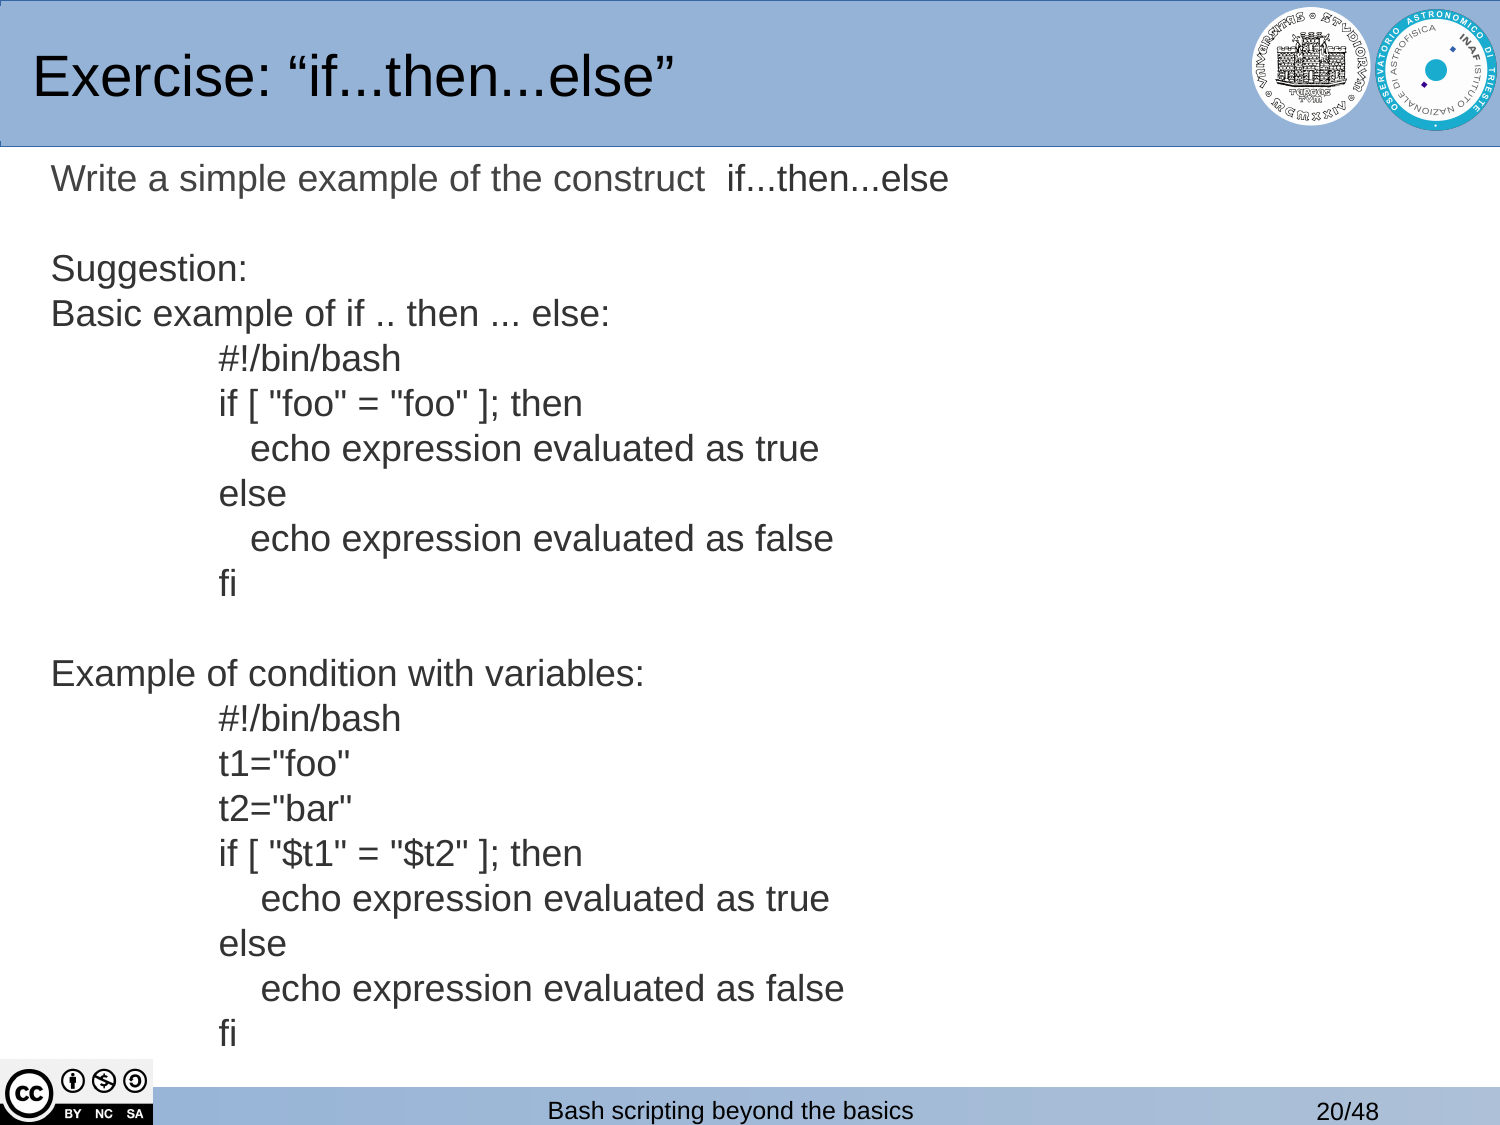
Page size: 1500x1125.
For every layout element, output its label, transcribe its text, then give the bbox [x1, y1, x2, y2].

picture [1252, 0, 1500, 146]
text_box Exercise: “if...then...else” [0, 5, 1232, 141]
picture [0, 1059, 153, 1125]
list Write a simple example of the construct if...then...else Suggestion: Basic example of if .. then ... else: #!/bin/bash if [ "foo" = "foo" ]; then echo expression evaluated as true else echo expression evaluated as false fi Example of condition with variables: #!/bin/bash t1="foo" t2="bar" if [ "$t1" = "$t2" ]; then echo expression evaluated as true else echo expression evaluated as false fi [35, 146, 1500, 1093]
